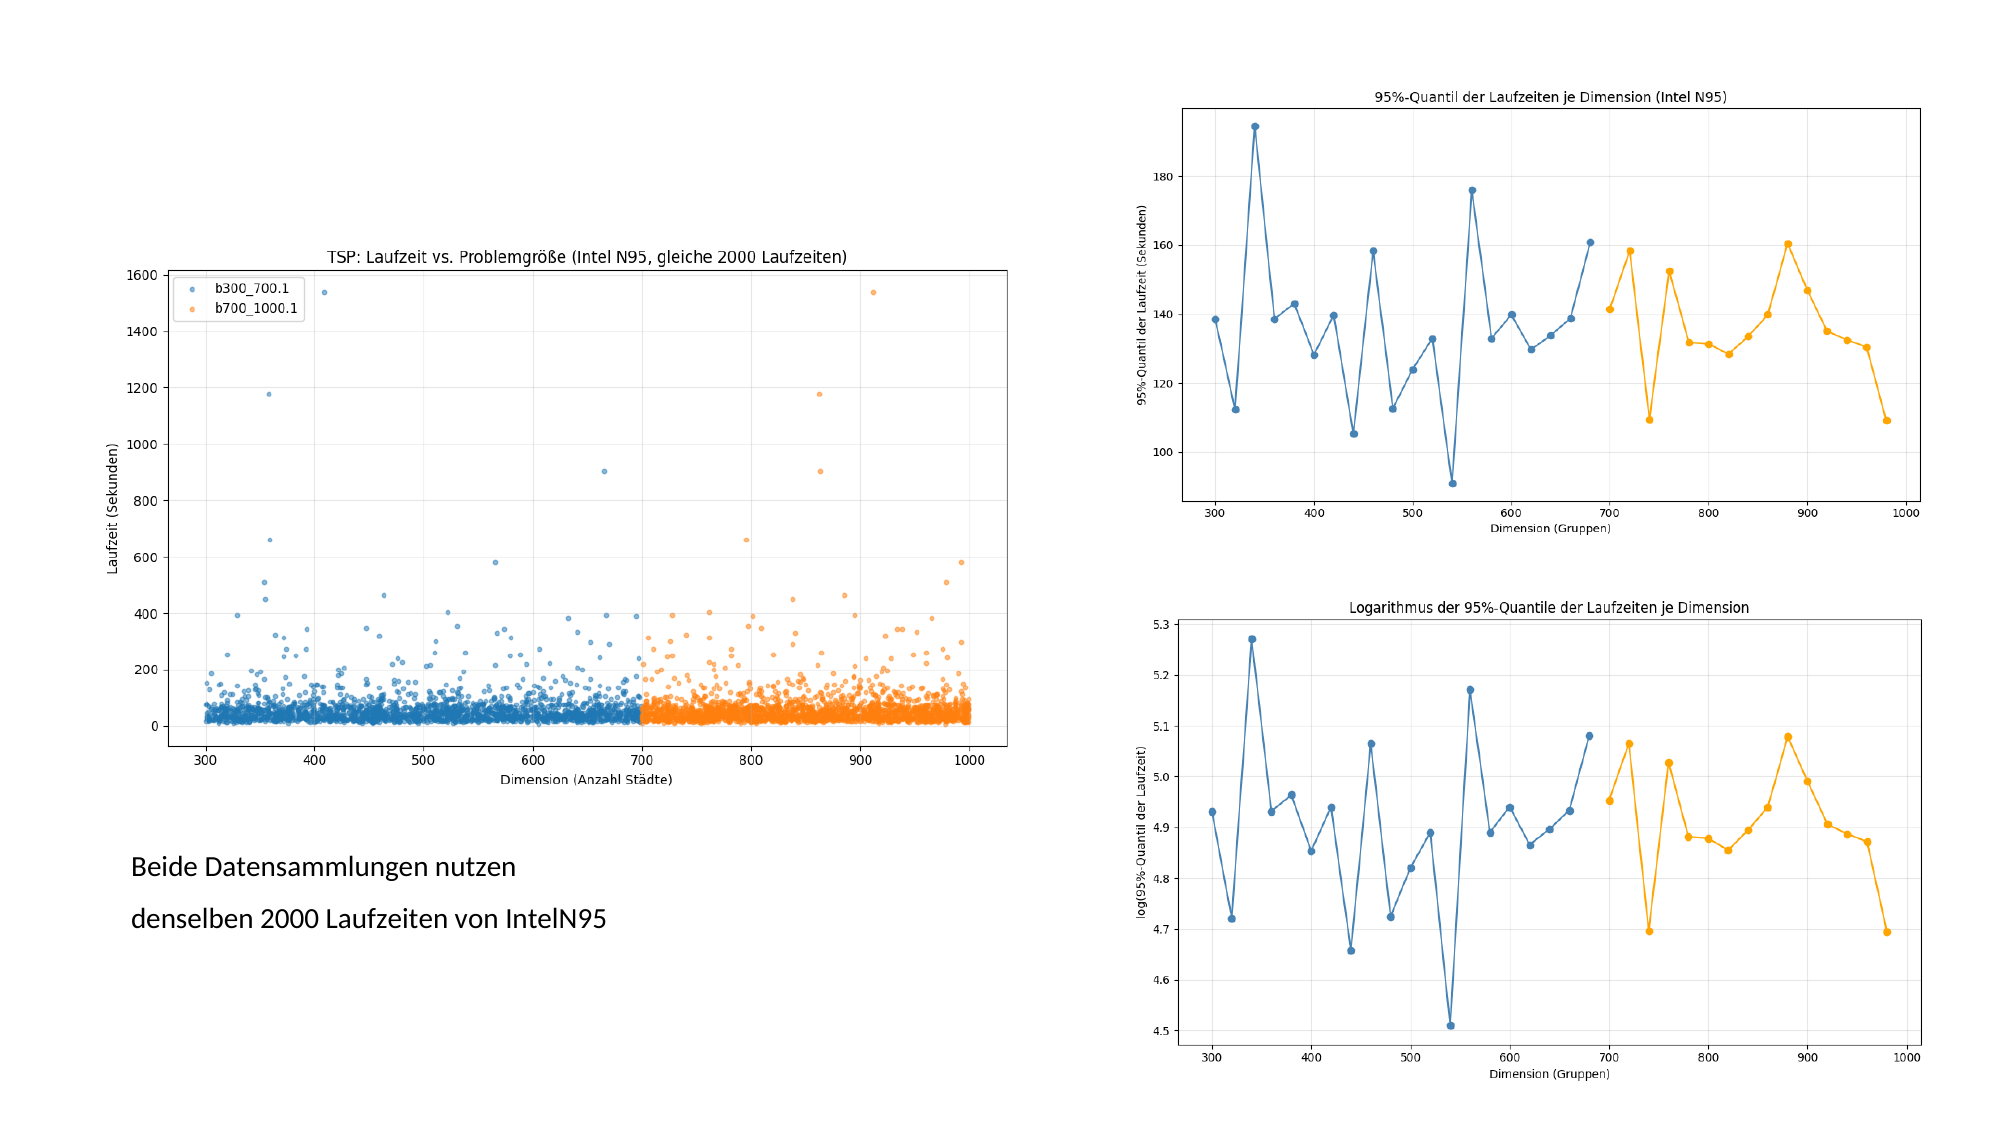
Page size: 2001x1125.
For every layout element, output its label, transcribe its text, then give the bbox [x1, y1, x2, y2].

picture [1124, 80, 1934, 546]
picture [93, 235, 1020, 800]
text_box Beide Datensammlungen nutzen denselben 2000 Laufzeiten von IntelN95 [115, 843, 707, 944]
picture [1124, 588, 1935, 1093]
